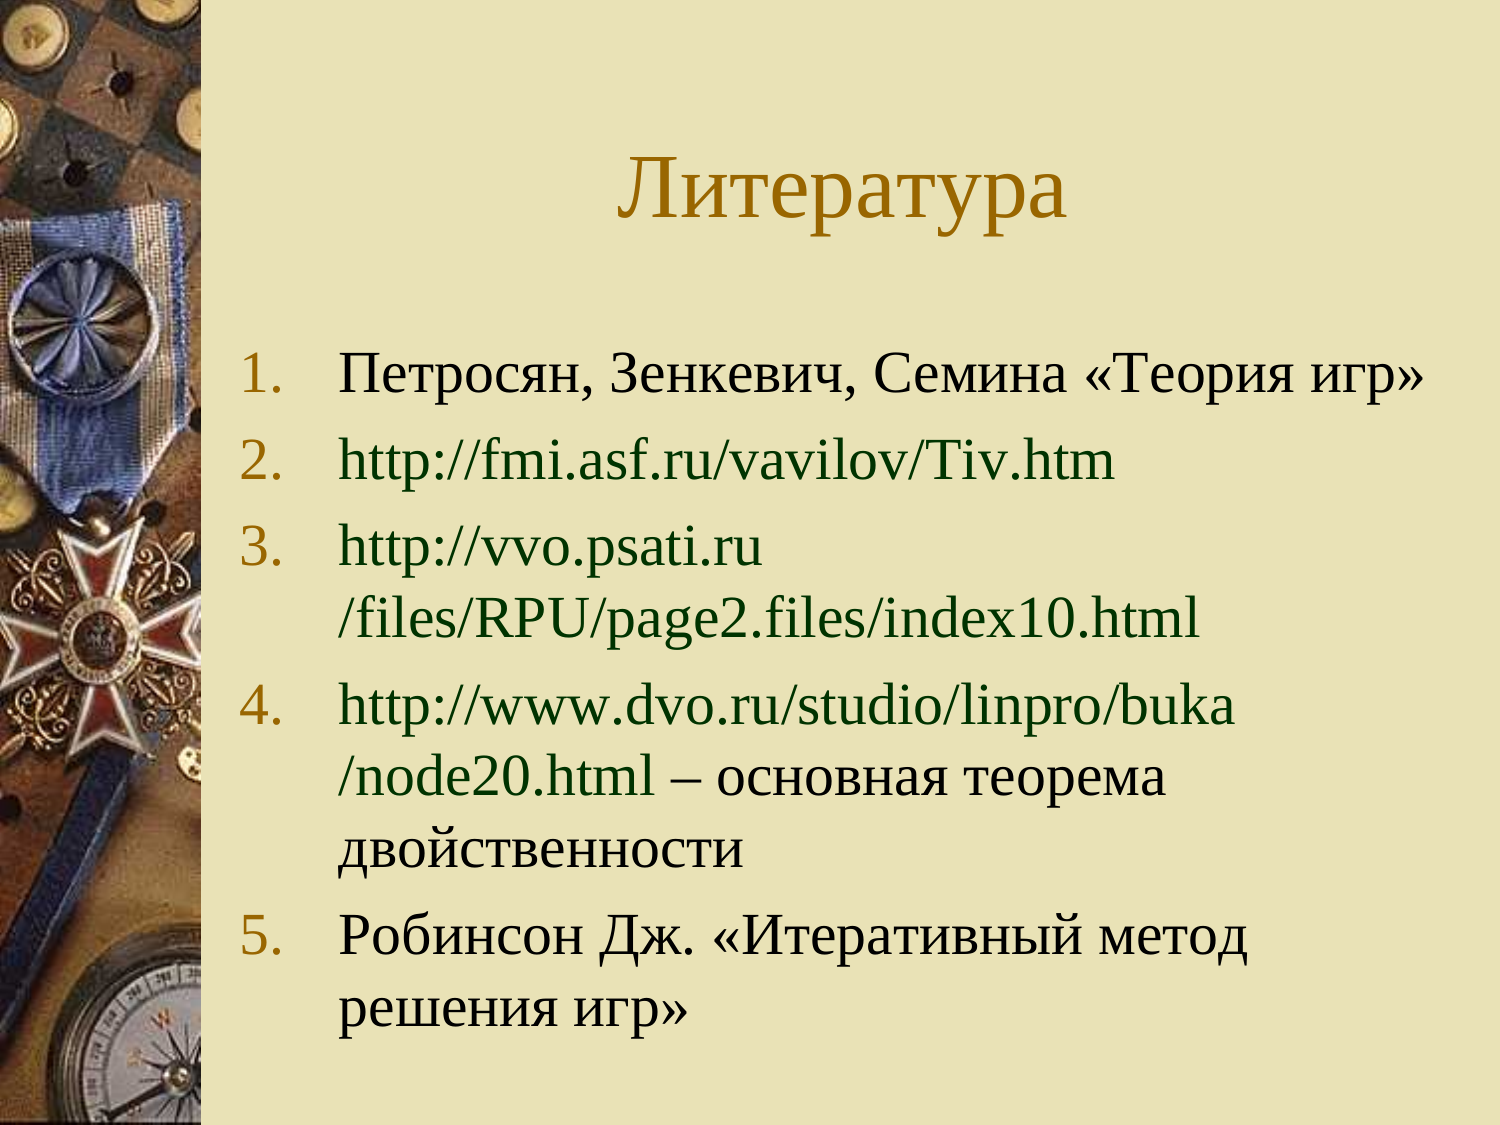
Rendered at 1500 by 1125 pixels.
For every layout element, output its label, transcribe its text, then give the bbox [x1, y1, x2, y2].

list Петросян, Зенкевич, Семина «Теория игр» http://fmi.asf.ru/vavilov/Tiv.htm http://vvo.psati.ru/files/RPU/page2.files/index10.html http://www.dvo.ru/studio/linpro/buka/node20.html – основная теорема двойственности Робинсон Дж. «Итеративный метод решения игр» [224, 324, 1475, 1053]
picture [0, 0, 201, 1125]
title Литература [224, 87, 1463, 276]
